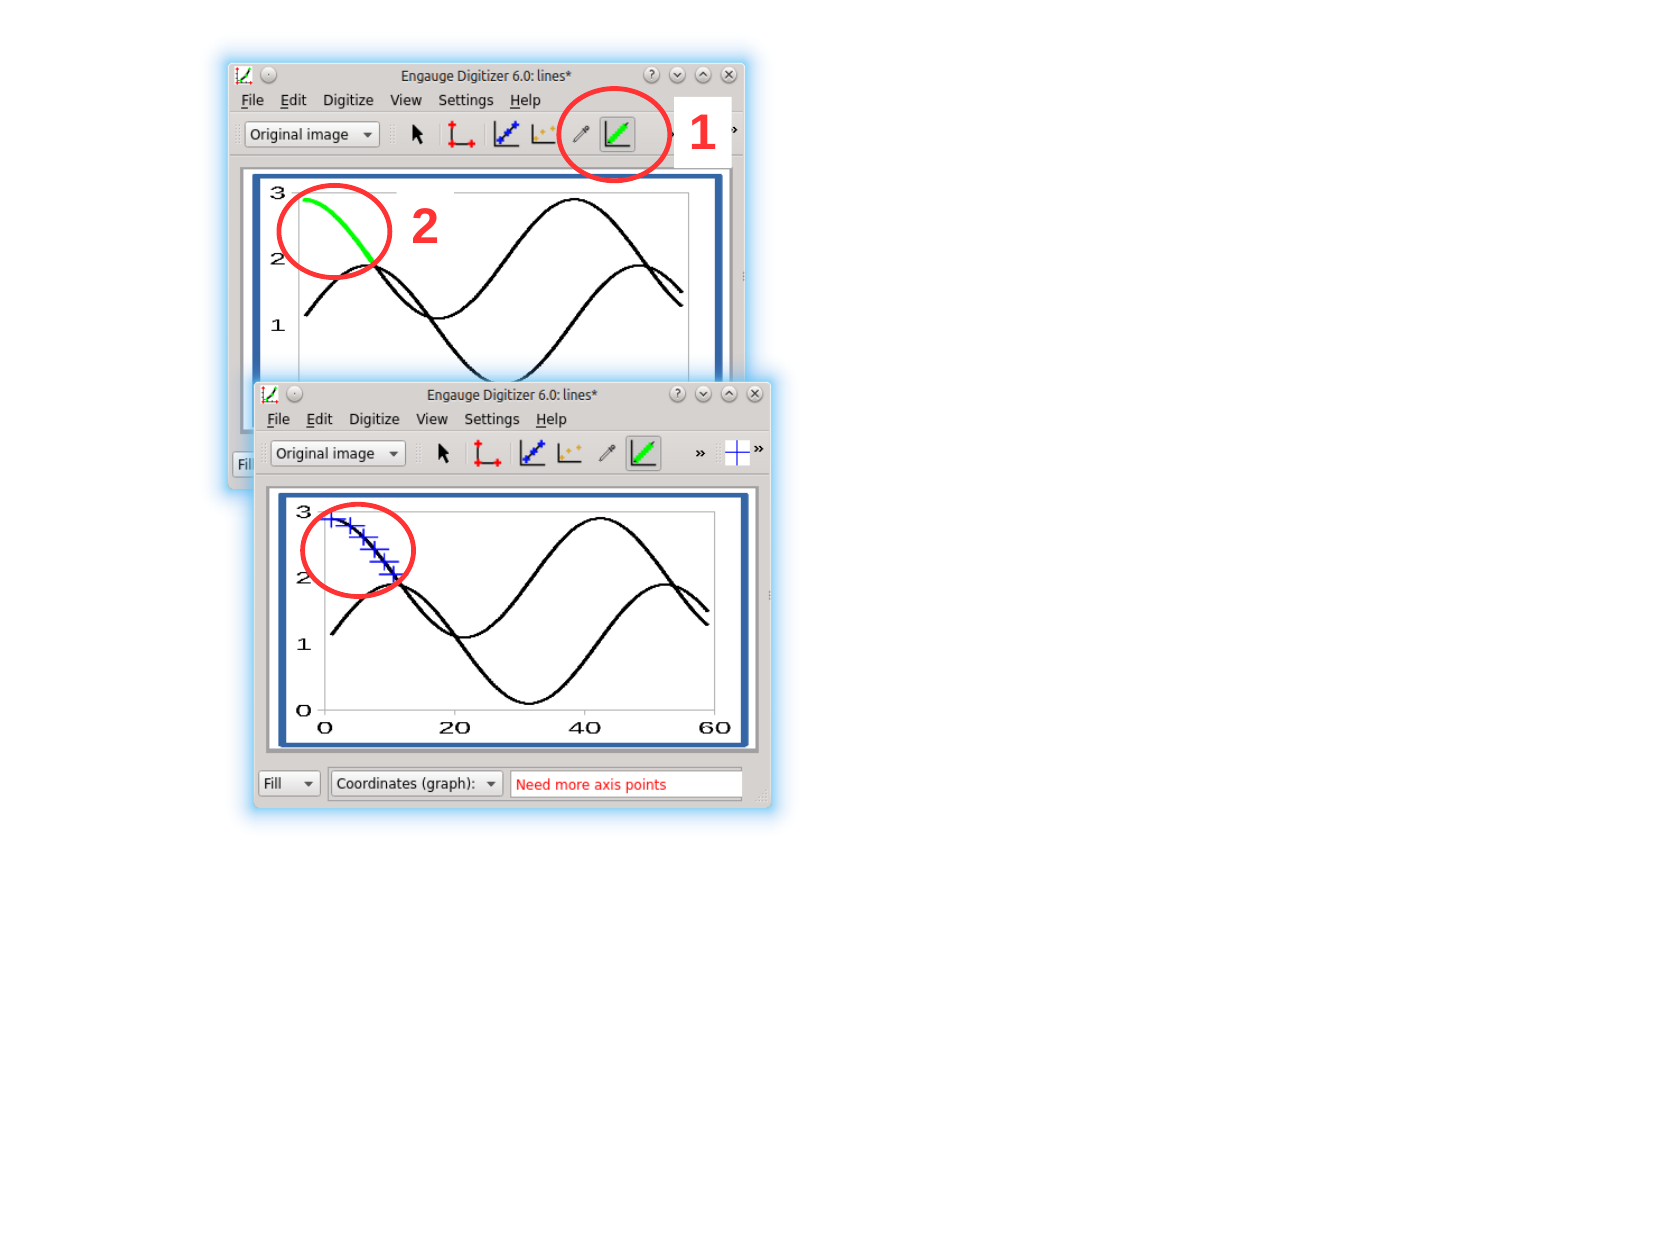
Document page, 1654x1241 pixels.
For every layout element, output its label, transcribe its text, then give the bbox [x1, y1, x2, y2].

text_box 1 [674, 96, 732, 169]
text_box 2 [396, 191, 454, 263]
picture [183, 17, 816, 854]
